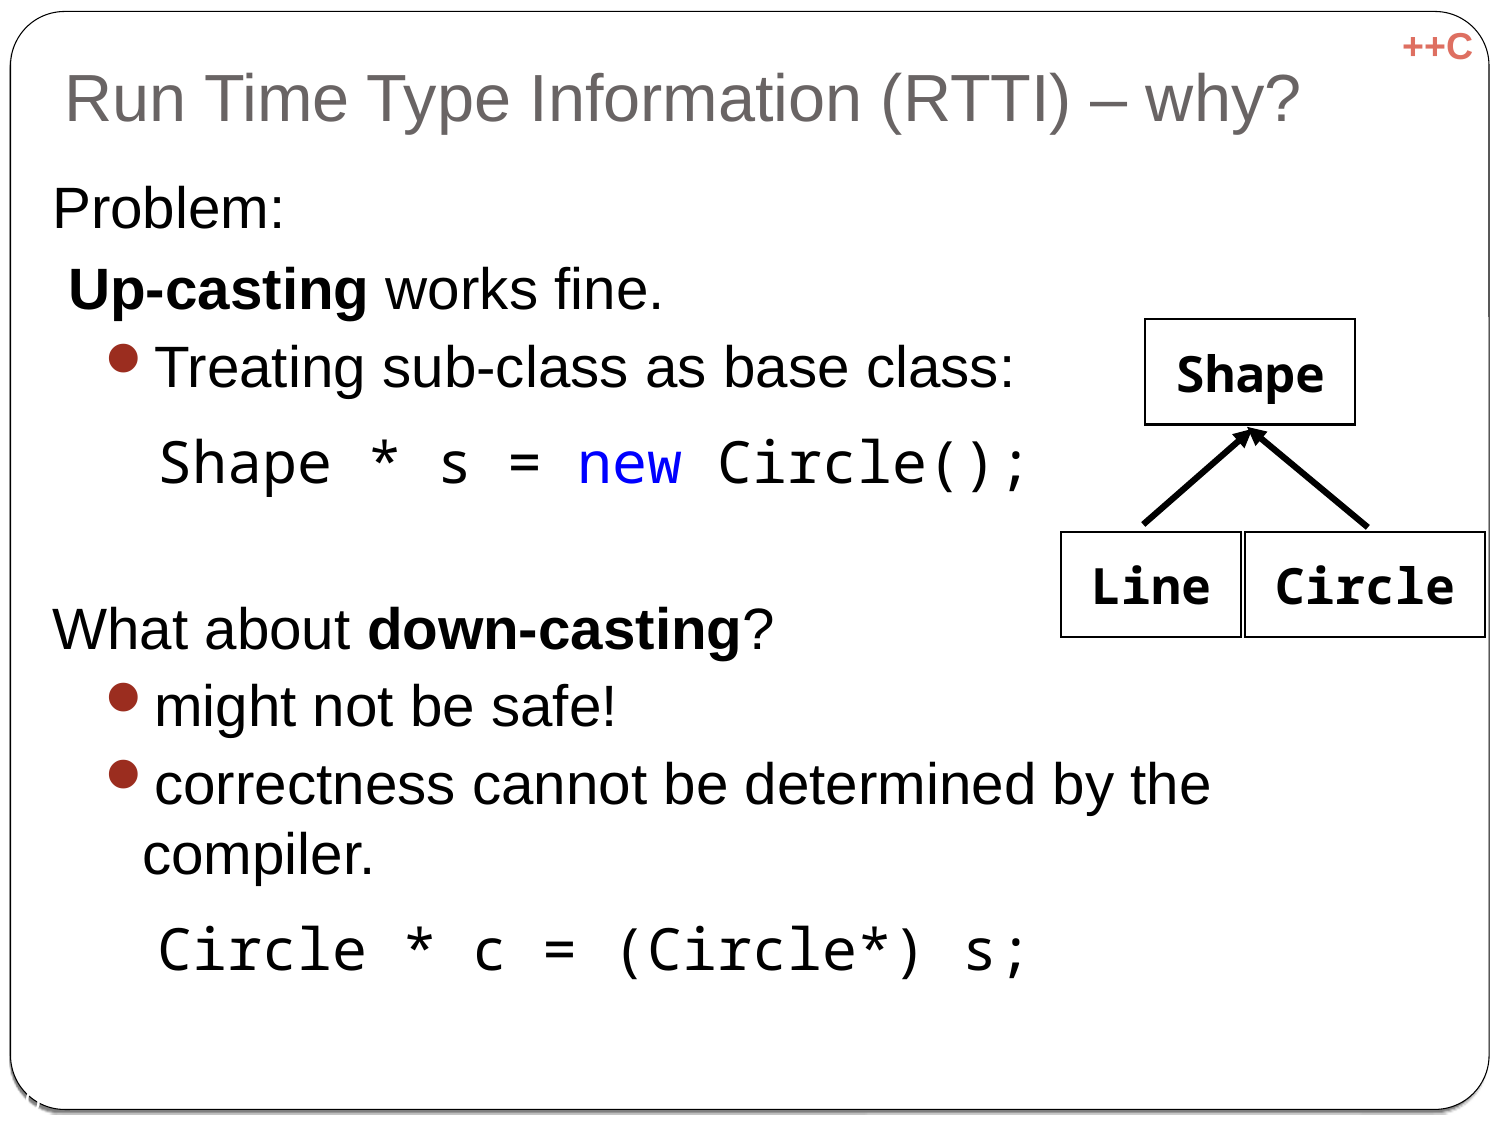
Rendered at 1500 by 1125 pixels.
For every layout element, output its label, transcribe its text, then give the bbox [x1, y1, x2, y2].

text_box Line [1061, 531, 1242, 638]
text_box Circle [1245, 531, 1486, 638]
list Problem: Up-casting works fine. Treating sub-class as base class: Shape * s = new Circle(); What about down-casting? might not be safe! correctness cannot be determined by the compiler. Circle * c = (Circle*) s; [37, 162, 1463, 1088]
slide_number <number> [0, 1074, 50, 1125]
text_box Shape [1144, 319, 1355, 425]
title Run Time Type Information (RTTI) – why? [50, 45, 1450, 150]
